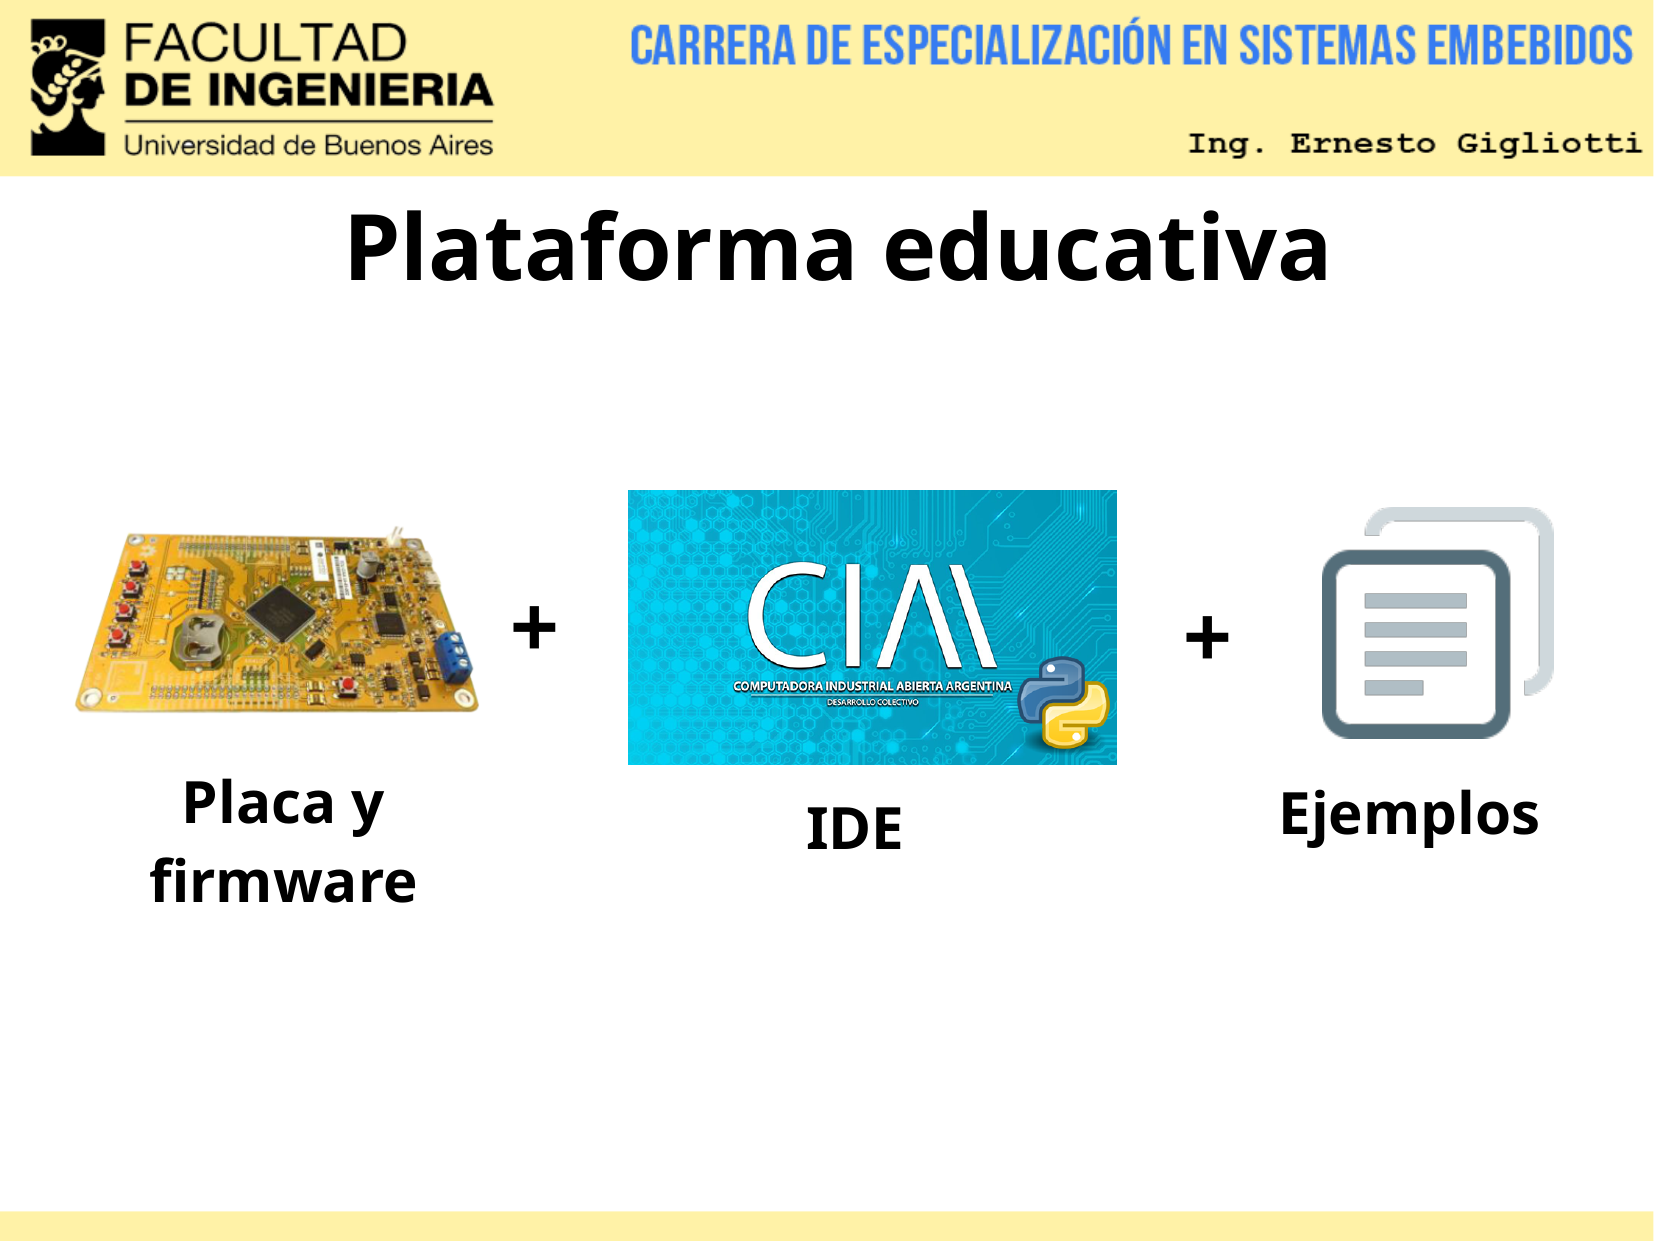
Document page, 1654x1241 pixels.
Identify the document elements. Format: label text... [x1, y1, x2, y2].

picture [0, 0, 1654, 1241]
text_box Placa y firmware [35, 753, 532, 909]
text_box + [1169, 583, 1248, 691]
text_box IDE [791, 779, 1288, 865]
title Plataforma educativa [94, 141, 1583, 349]
text_box + [496, 572, 575, 681]
text_box Ejemplos [1263, 765, 1595, 851]
